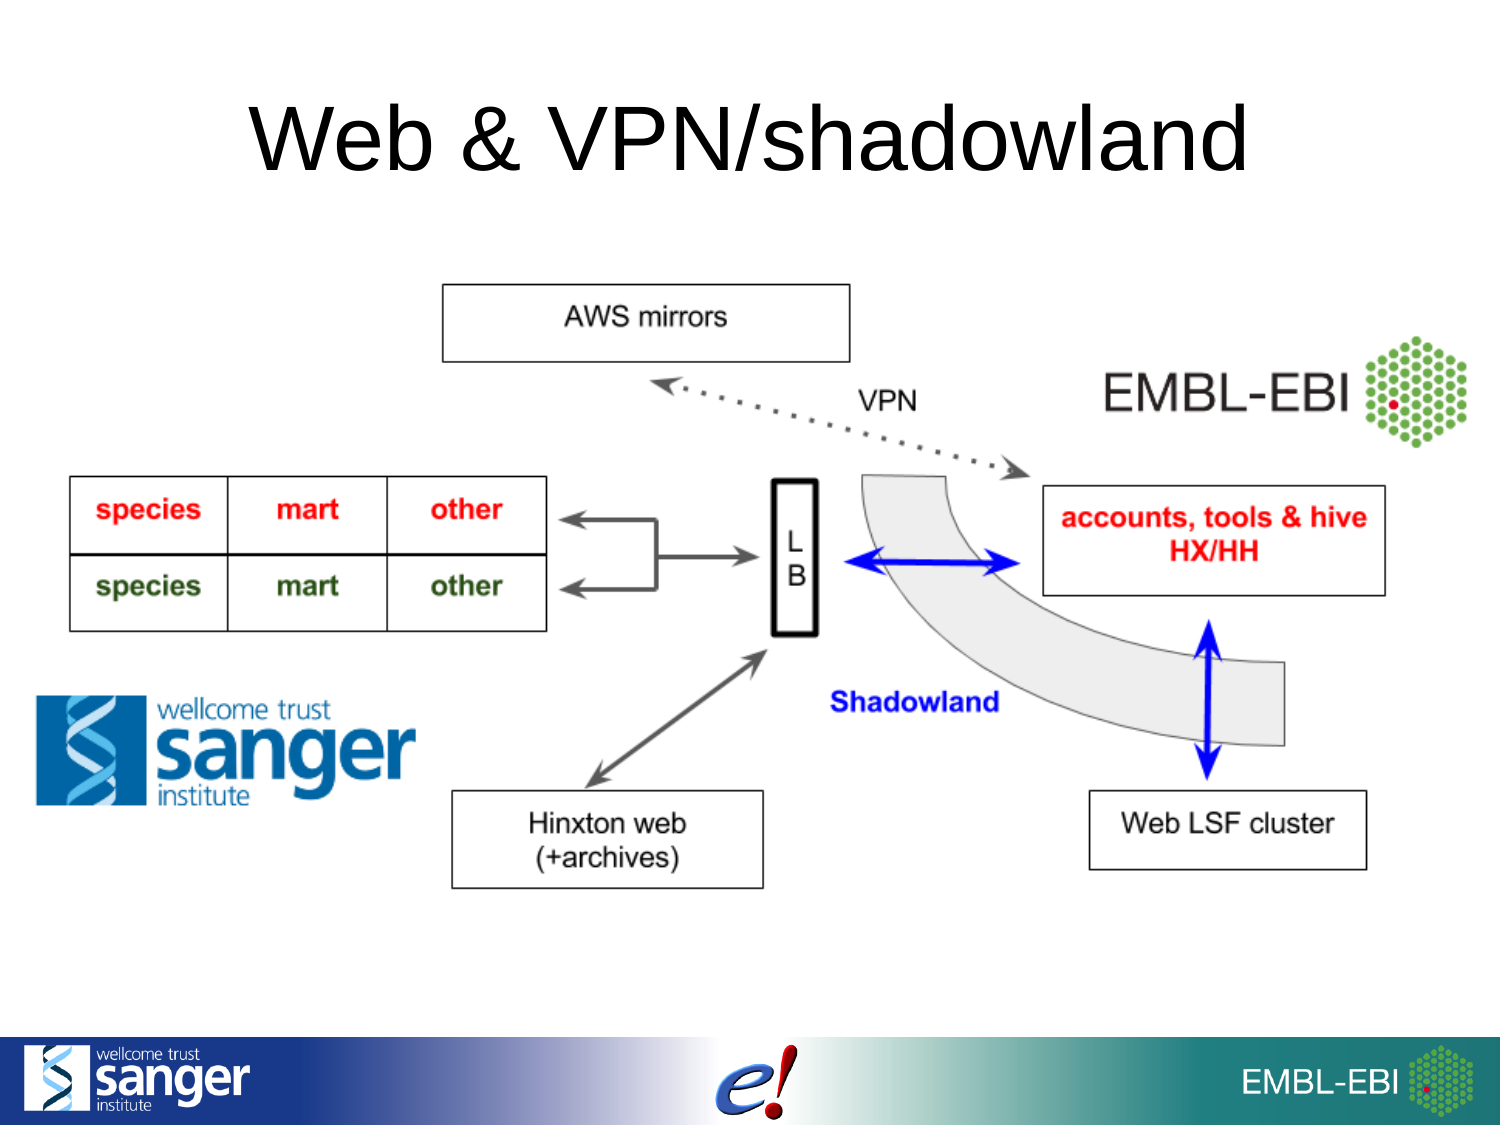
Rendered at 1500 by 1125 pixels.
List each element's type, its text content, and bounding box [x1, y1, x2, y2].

title Web & VPN/shadowland [75, 44, 1425, 233]
picture [0, 1037, 1500, 1125]
picture [23, 250, 1479, 945]
